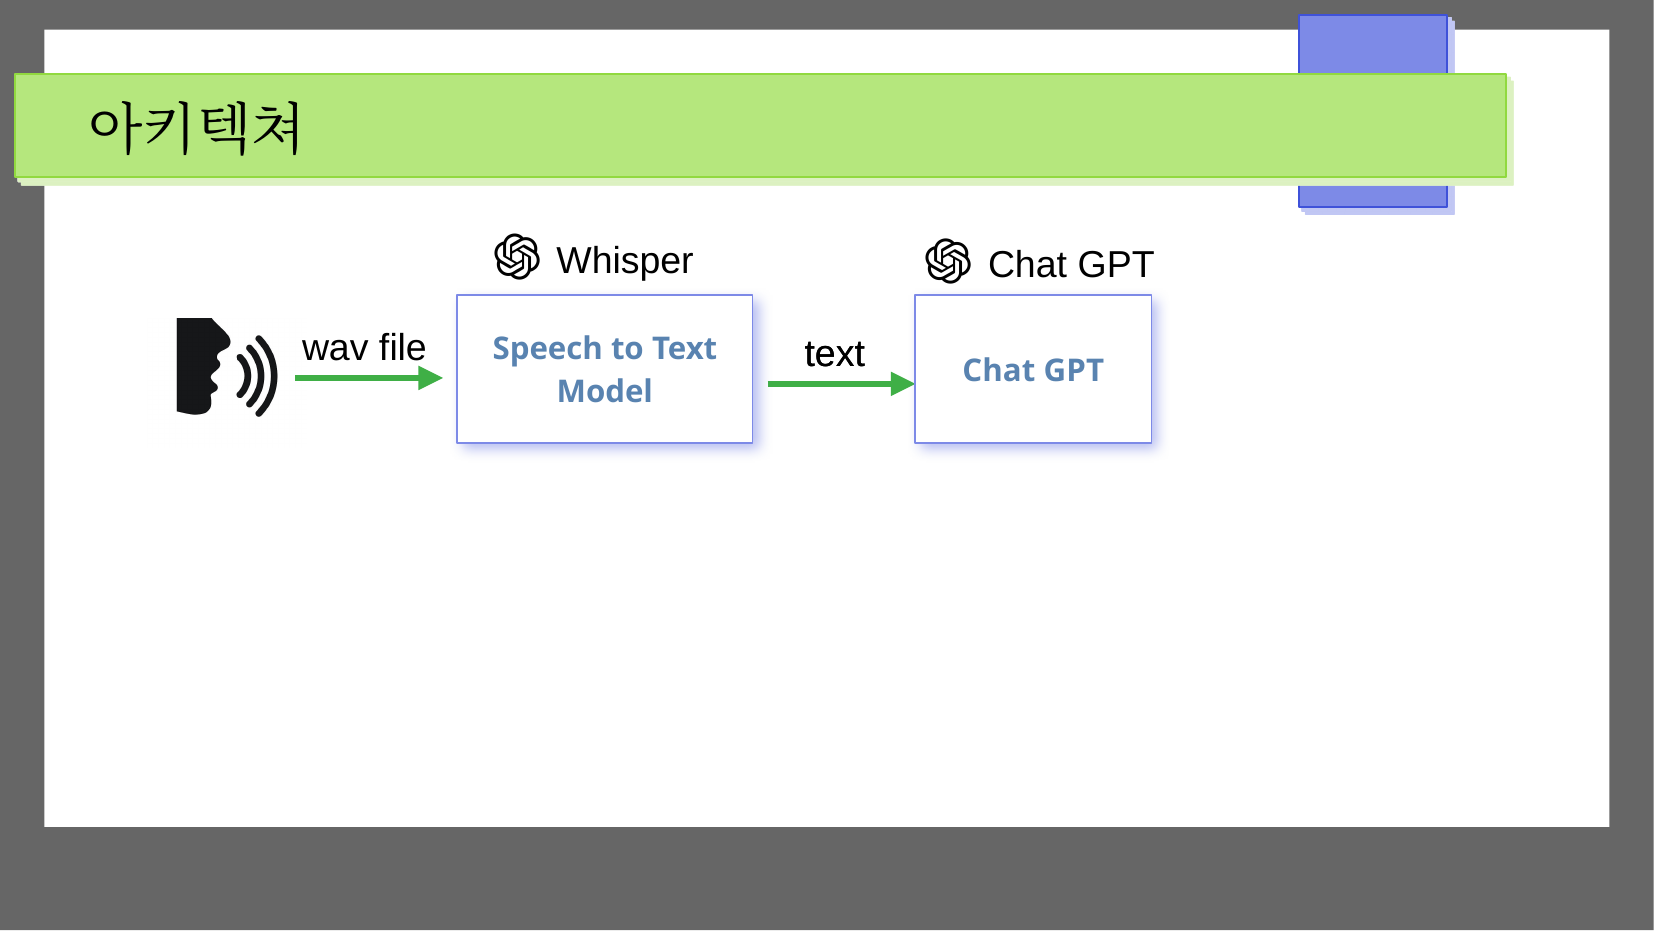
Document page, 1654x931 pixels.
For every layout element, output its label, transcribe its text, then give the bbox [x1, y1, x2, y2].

title 아키텍쳐 [88, 73, 1506, 178]
text_box Chat GPT [915, 295, 1152, 443]
picture [472, 231, 541, 282]
picture [147, 318, 307, 448]
text_box text [789, 324, 880, 382]
text_box Chat GPT [973, 236, 1170, 294]
text_box Whisper [541, 231, 709, 289]
picture [903, 236, 973, 287]
text_box wav file [287, 318, 442, 376]
text_box Speech to Text Model [457, 295, 753, 443]
